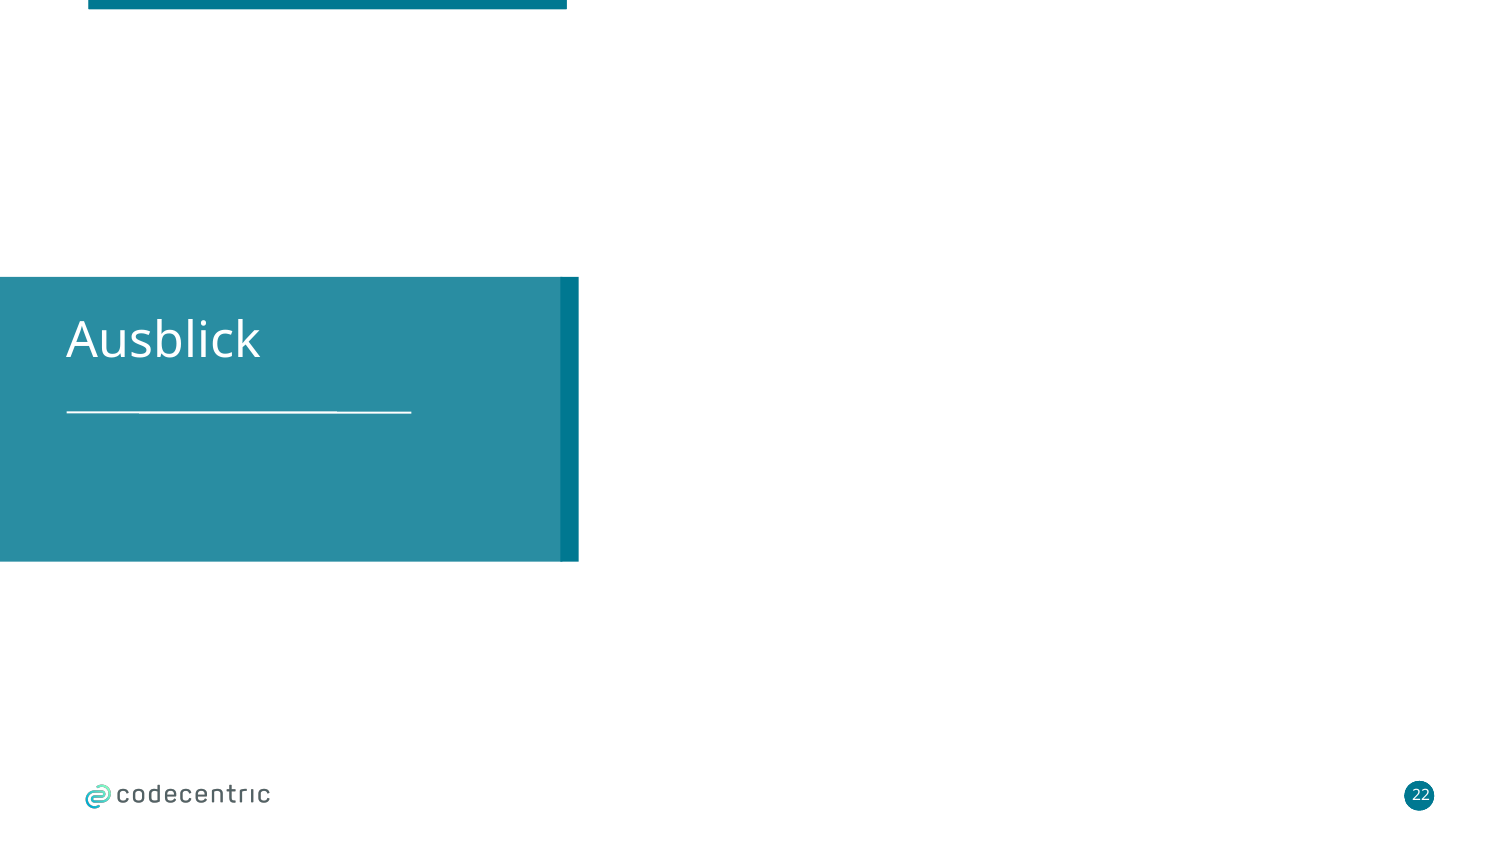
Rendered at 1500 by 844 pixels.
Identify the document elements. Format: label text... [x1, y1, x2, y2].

text_box [88, 0, 567, 10]
text_box <number> [1393, 783, 1450, 808]
text_box Ausblick [162, 333, 176, 354]
text_box [0, 276, 579, 562]
text_box Ausblick [76, 327, 87, 342]
text_box Ausblick [66, 319, 569, 404]
picture [65, 763, 289, 828]
